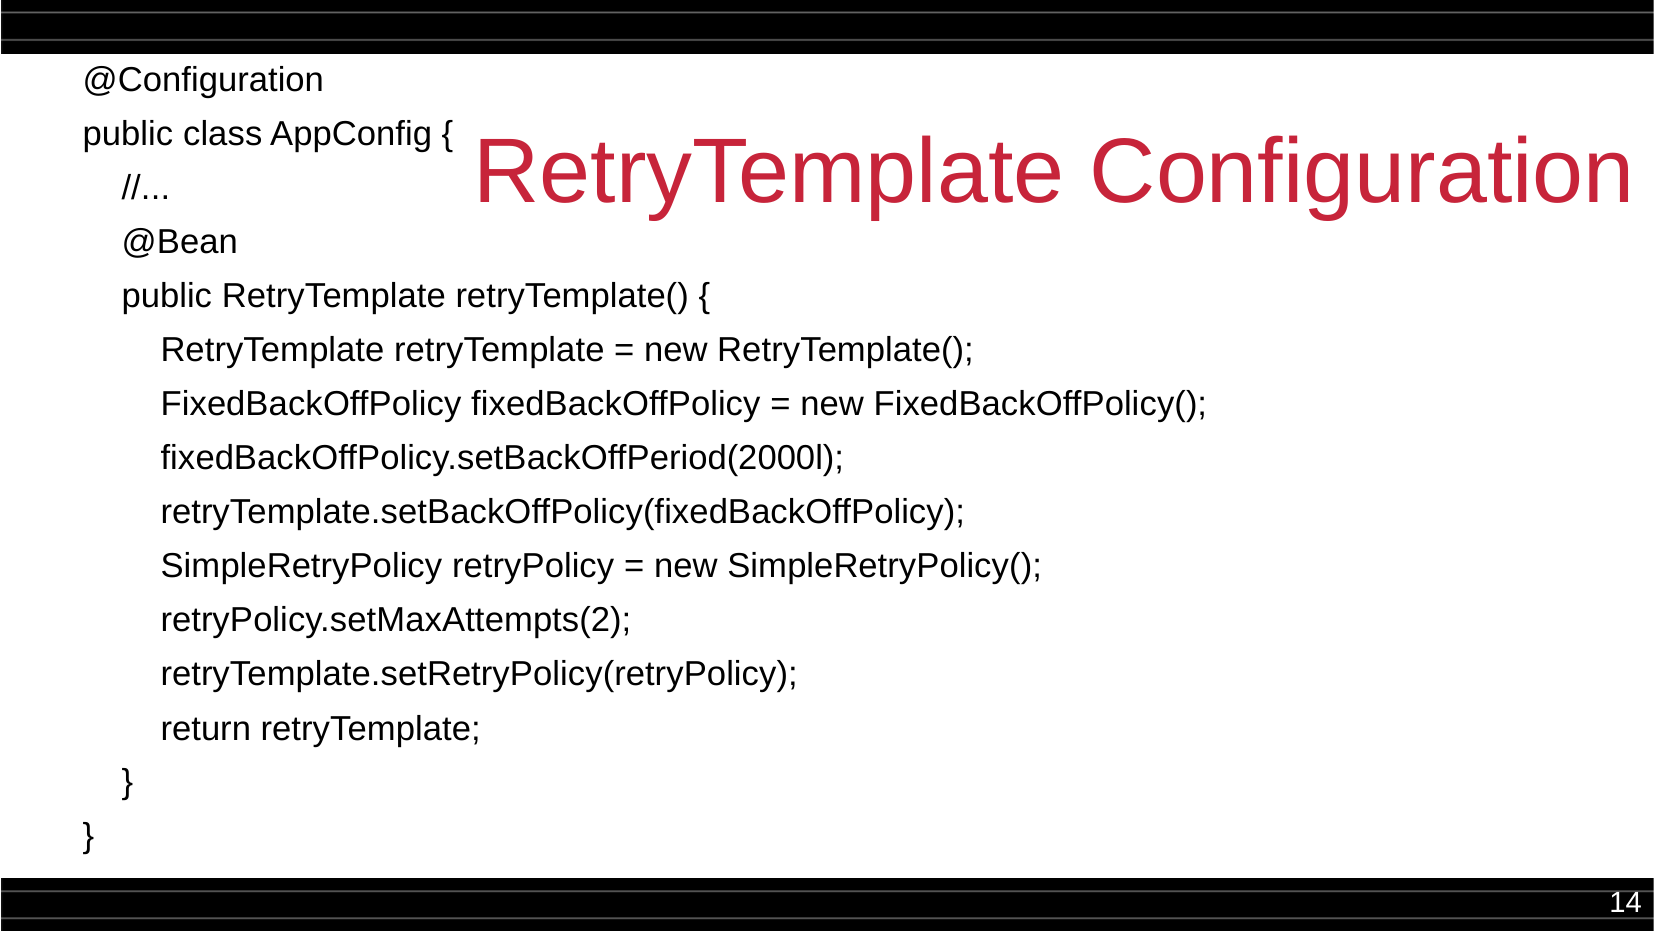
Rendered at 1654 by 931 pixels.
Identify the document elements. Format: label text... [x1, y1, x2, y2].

list @Configuration public class AppConfig { //... @Bean public RetryTemplate retryTemplate() { RetryTemplate retryTemplate = new RetryTemplate(); FixedBackOffPolicy fixedBackOffPolicy = new FixedBackOffPolicy(); fixedBackOffPolicy.setBackOffPeriod(2000l); retryTemplate.setBackOffPolicy(fixedBackOffPolicy); SimpleRetryPolicy retryPolicy = new SimpleRetryPolicy(); retryPolicy.setMaxAttempts(2); retryTemplate.setRetryPolicy(retryPolicy); return retryTemplate; } } [82, 60, 1396, 871]
picture [1, 878, 1654, 931]
title RetryTemplate Configuration [1396, 67, 1644, 273]
picture [1, 0, 1654, 54]
